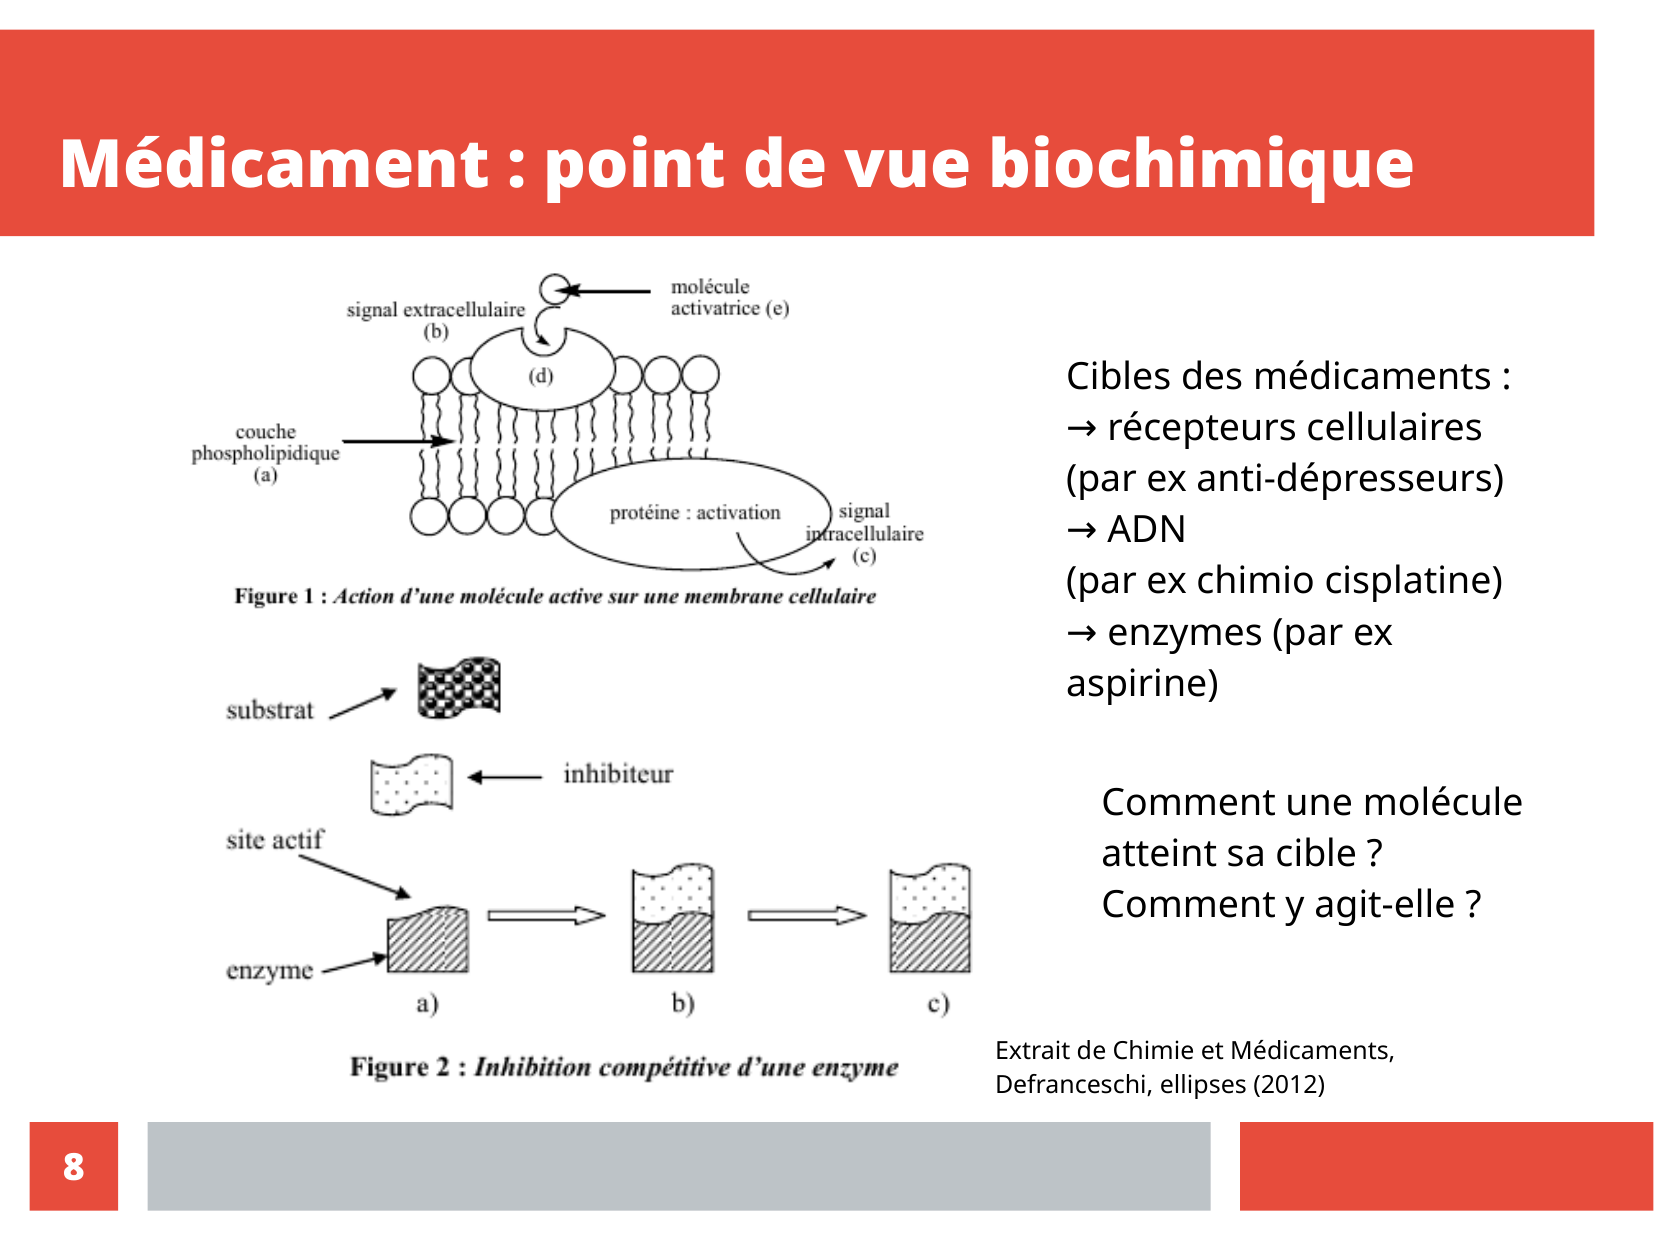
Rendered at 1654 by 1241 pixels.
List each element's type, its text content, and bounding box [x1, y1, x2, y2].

title Médicament : point de vue biochimique [59, 59, 1595, 207]
picture [165, 259, 963, 615]
text_box Comment une molécule atteint sa cible ? Comment y agit-elle ? [1086, 767, 1560, 957]
text_box Extrait de Chimie et Médicaments, Defranceschi, ellipses (2012) [980, 1025, 1453, 1099]
picture [165, 649, 1008, 1099]
text_box Cibles des médicaments : → récepteurs cellulaires (par ex anti-dépresseurs) → ADN (par ex chimio cisplatine) → enzymes (par ex aspirine) [1051, 342, 1560, 706]
